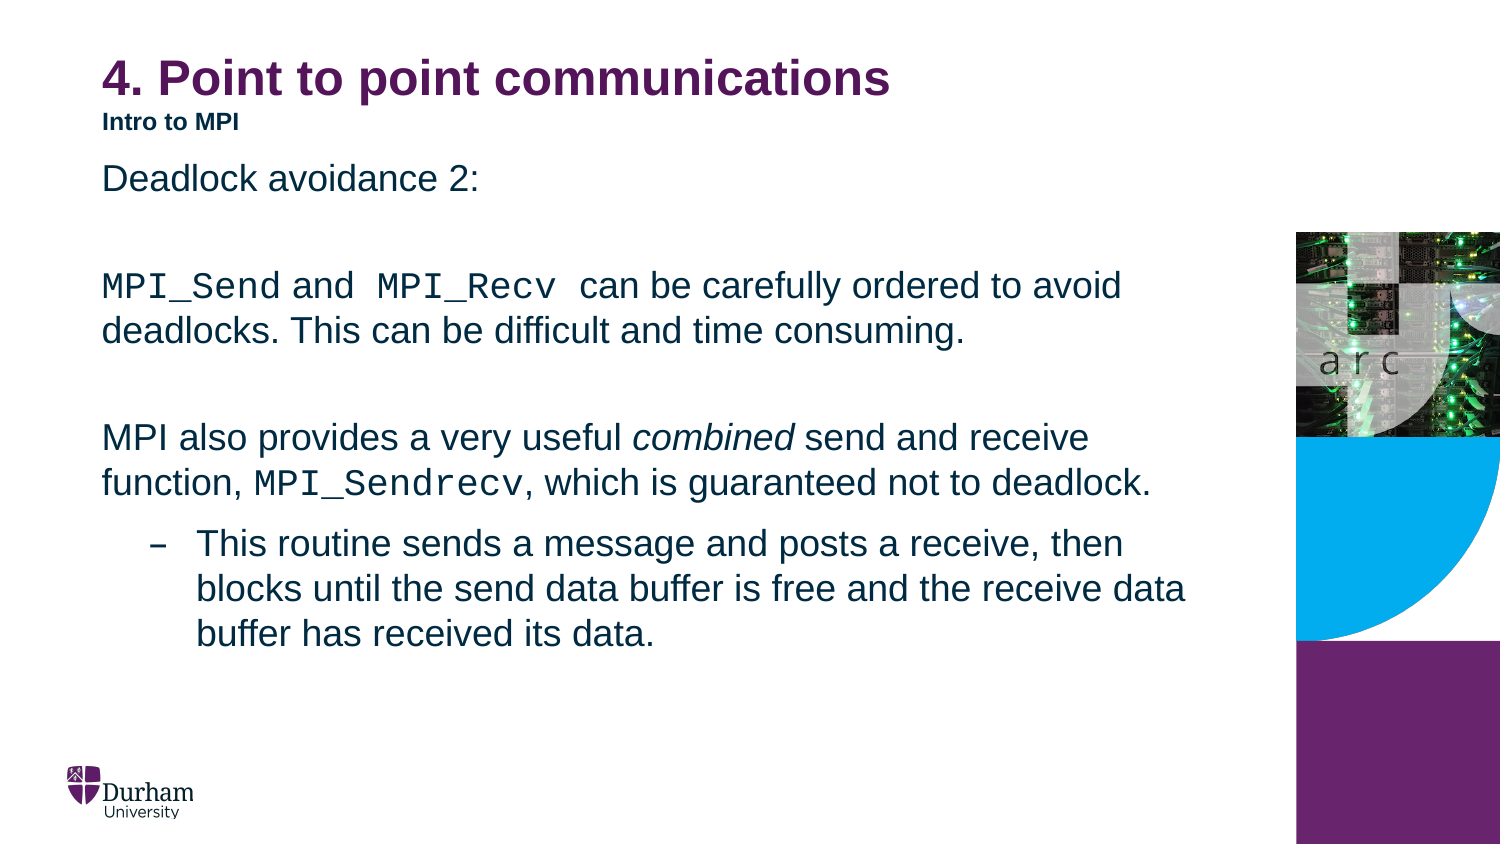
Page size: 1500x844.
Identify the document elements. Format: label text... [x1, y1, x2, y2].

text_box [1296, 640, 1500, 844]
picture [67, 766, 193, 819]
list Deadlock avoidance 2: MPI_Send and MPI_Recv can be carefully ordered to avoid deadlocks. This can be difficult and time consuming. MPI also provides a very useful combined send and receive function, MPI_Sendrecv, which is guaranteed not to deadlock. This routine sends a message and posts a receive, then blocks until the send data buffer is free and the receive data buffer has received its data. [101, 154, 1215, 740]
picture [1332, 467, 1500, 640]
title 4. Point to point communications Intro to MPI [101, 45, 1399, 187]
picture [1296, 232, 1500, 436]
